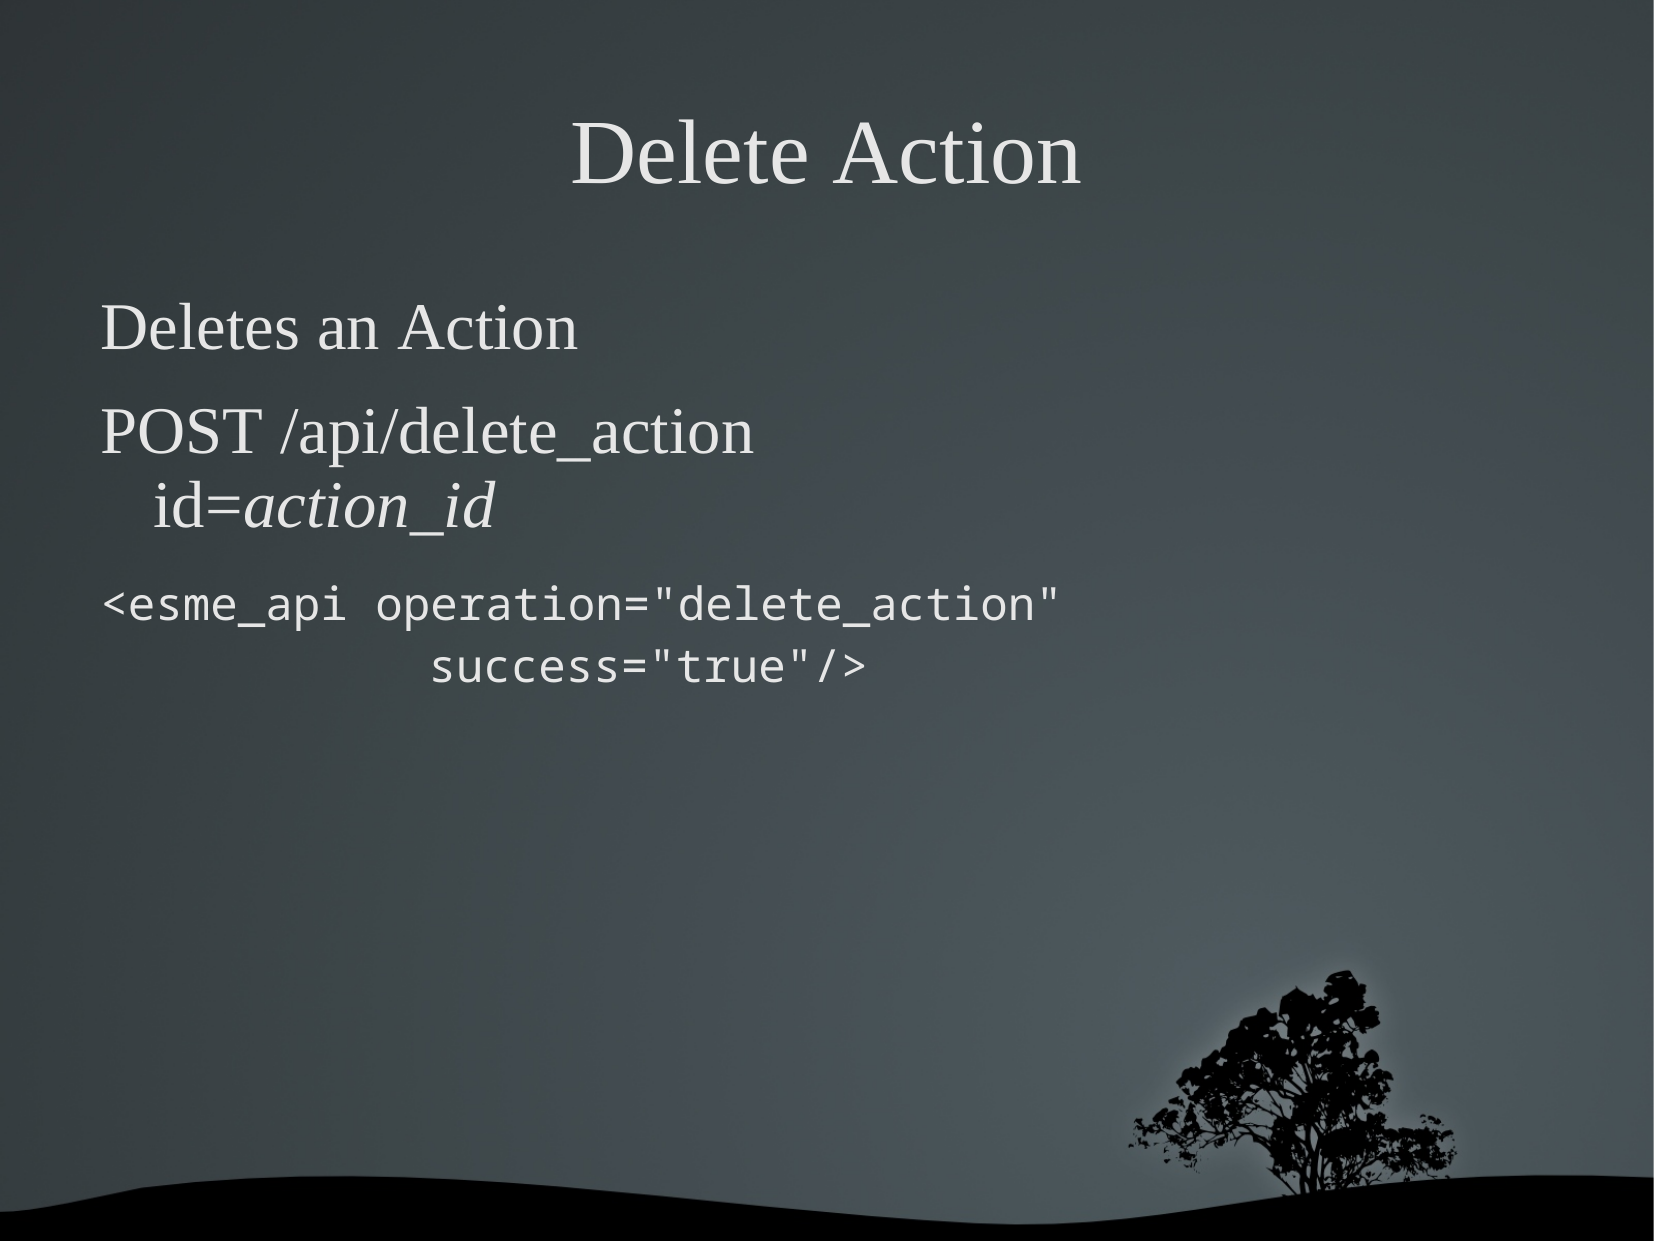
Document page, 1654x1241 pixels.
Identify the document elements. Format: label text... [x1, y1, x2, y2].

picture [0, 0, 1654, 1241]
title Delete Action [82, 56, 1571, 250]
list Deletes an Action POST /api/delete_action id=action_id <esme_api operation="delete_action" success="true"/> [82, 290, 1571, 1094]
